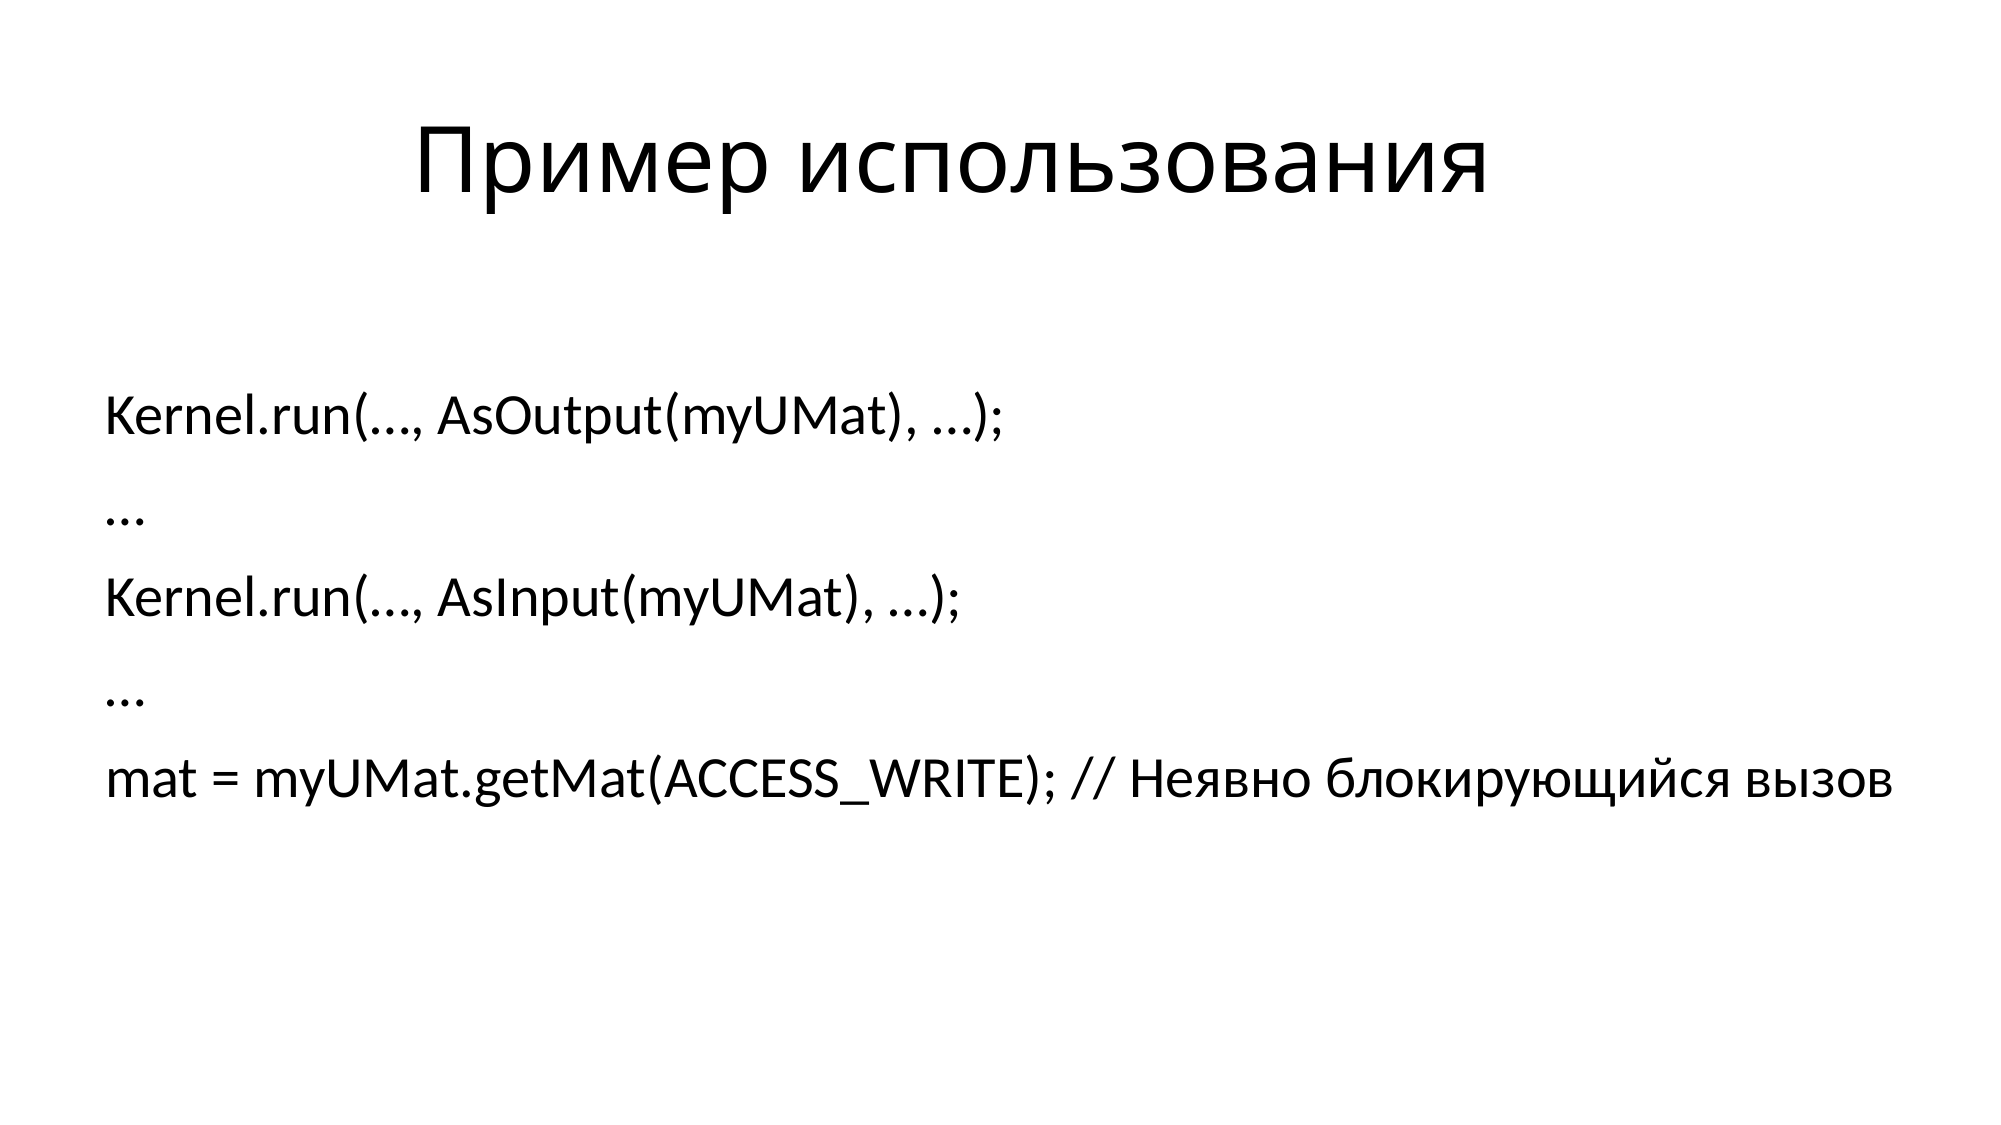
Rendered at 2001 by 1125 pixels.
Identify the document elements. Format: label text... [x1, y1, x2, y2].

title Пример использования [90, 53, 1816, 272]
list Kernel.run(…, AsOutput(myUMat), …); … Kernel.run(…, AsInput(myUMat), …); … mat = myUMat.getMat(ACCESS_WRITE); // Неявно блокирующийся вызов [90, 369, 1942, 1083]
